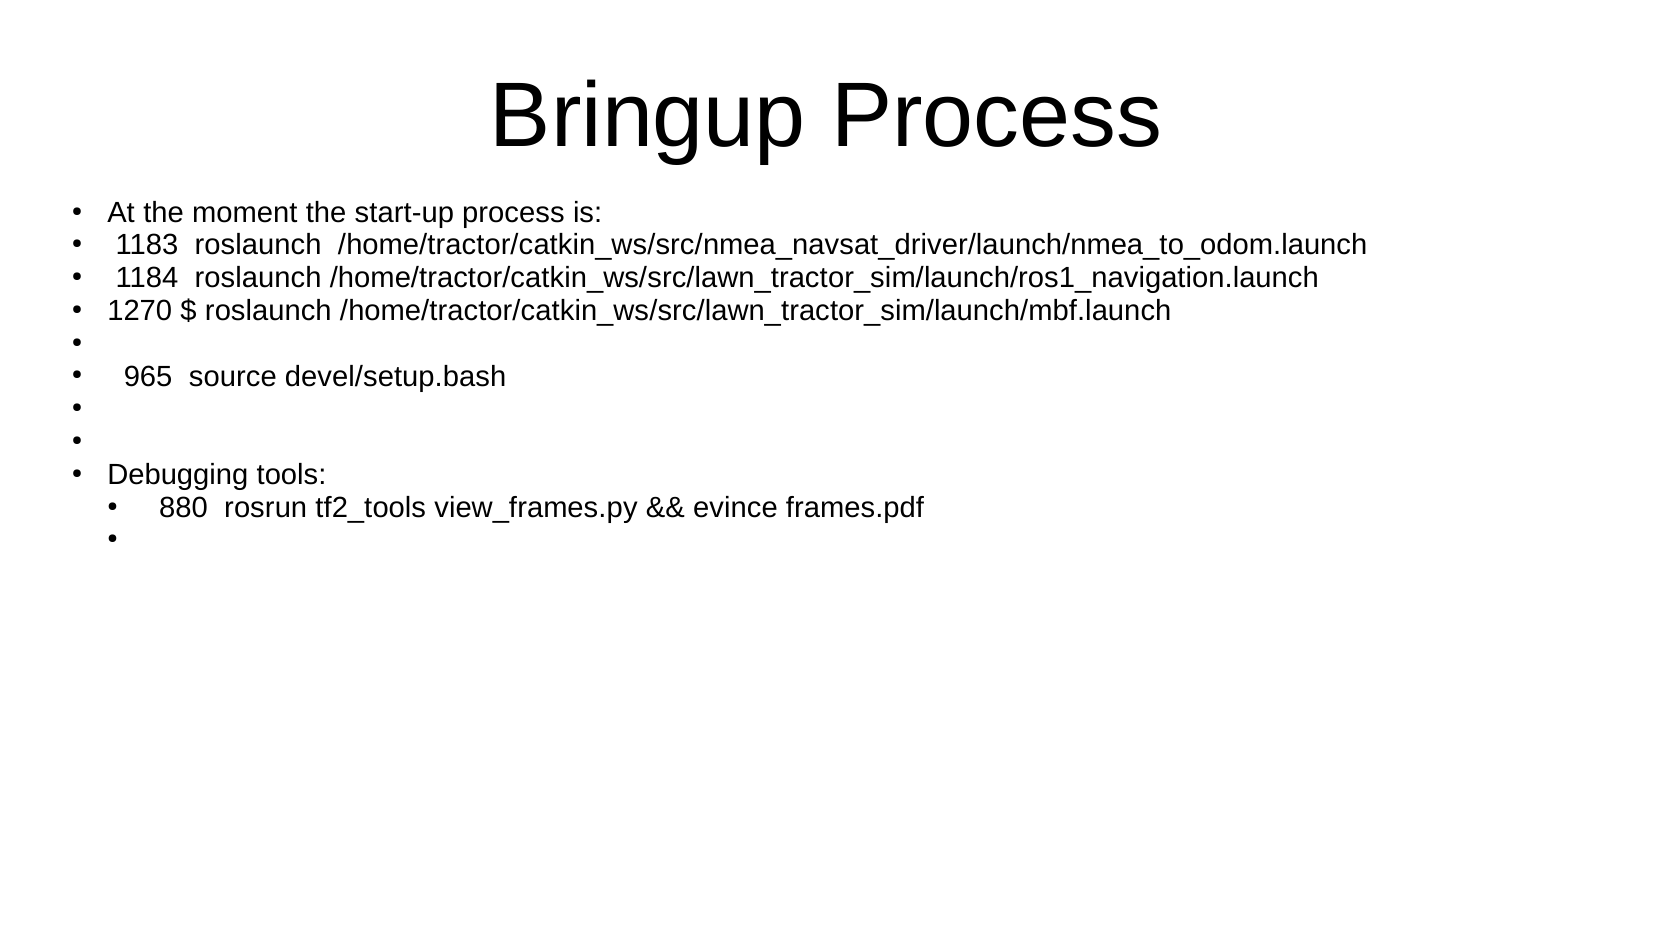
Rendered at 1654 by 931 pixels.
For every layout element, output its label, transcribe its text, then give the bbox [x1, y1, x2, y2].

title Bringup Process [82, 37, 1571, 193]
subtitle At the moment the start-up process is: 1183 roslaunch /home/tractor/catkin_ws/src/nmea_navsat_driver/launch/nmea_to_odom.launch 1184 roslaunch /home/tractor/catkin_ws/src/lawn_tractor_sim/launch/ros1_navigation.launch 1270 $ roslaunch /home/tractor/catkin_ws/src/lawn_tractor_sim/launch/mbf.launch 965 source devel/setup.bash Debugging tools: 880 rosrun tf2_tools view_frames.py && evince frames.pdf [71, 195, 1561, 589]
